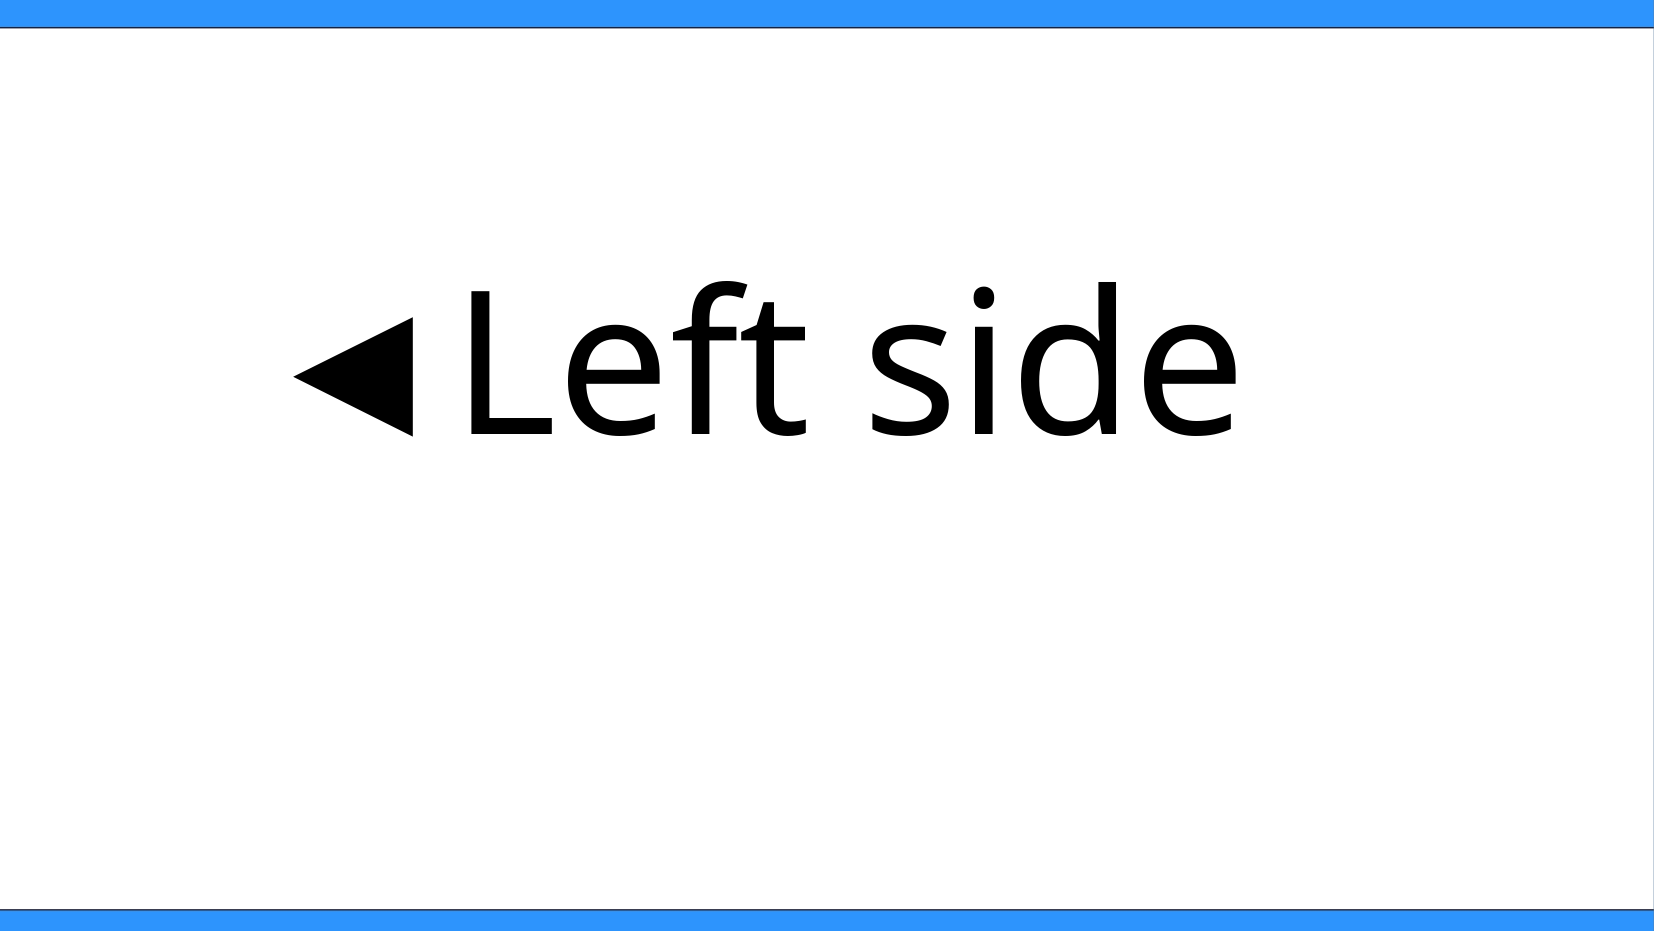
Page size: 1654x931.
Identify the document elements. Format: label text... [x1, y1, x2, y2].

text_box ◄Left side [240, 213, 1441, 511]
picture [0, 0, 1654, 931]
